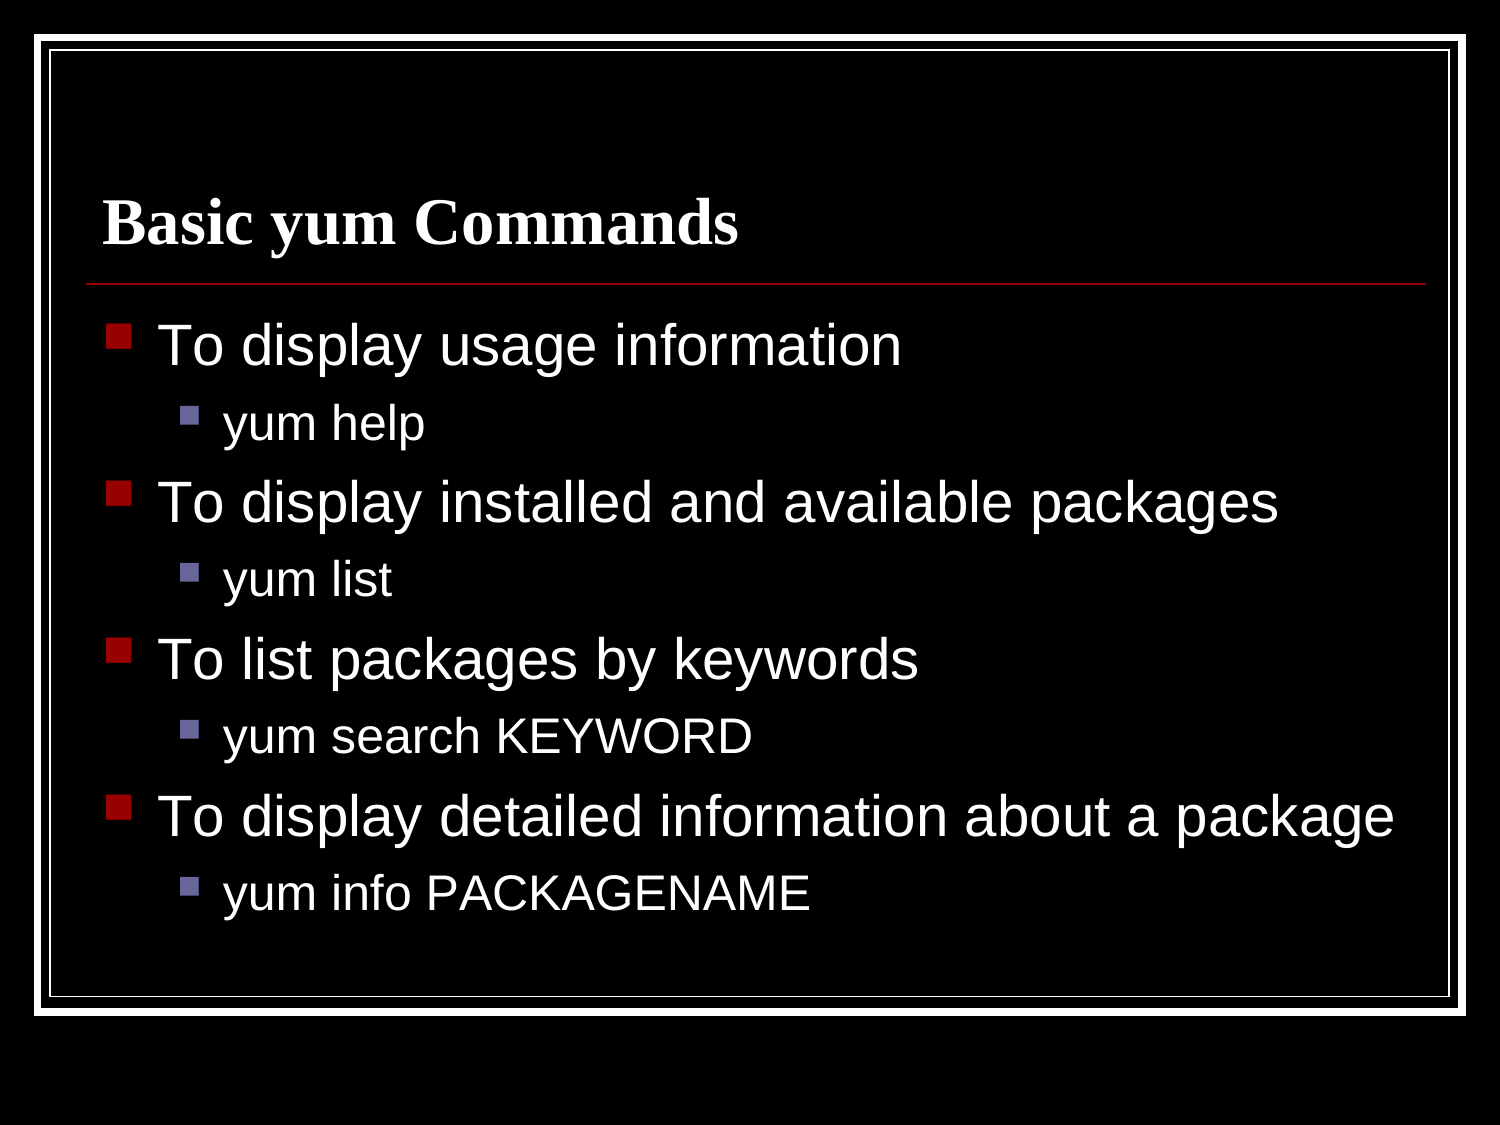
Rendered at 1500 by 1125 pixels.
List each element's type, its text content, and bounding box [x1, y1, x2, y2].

list To display usage information yum help To display installed and available packages yum list To list packages by keywords yum search KEYWORD To display detailed information about a package yum info PACKAGENAME [87, 299, 1426, 963]
title Basic yum Commands [87, 76, 1426, 265]
